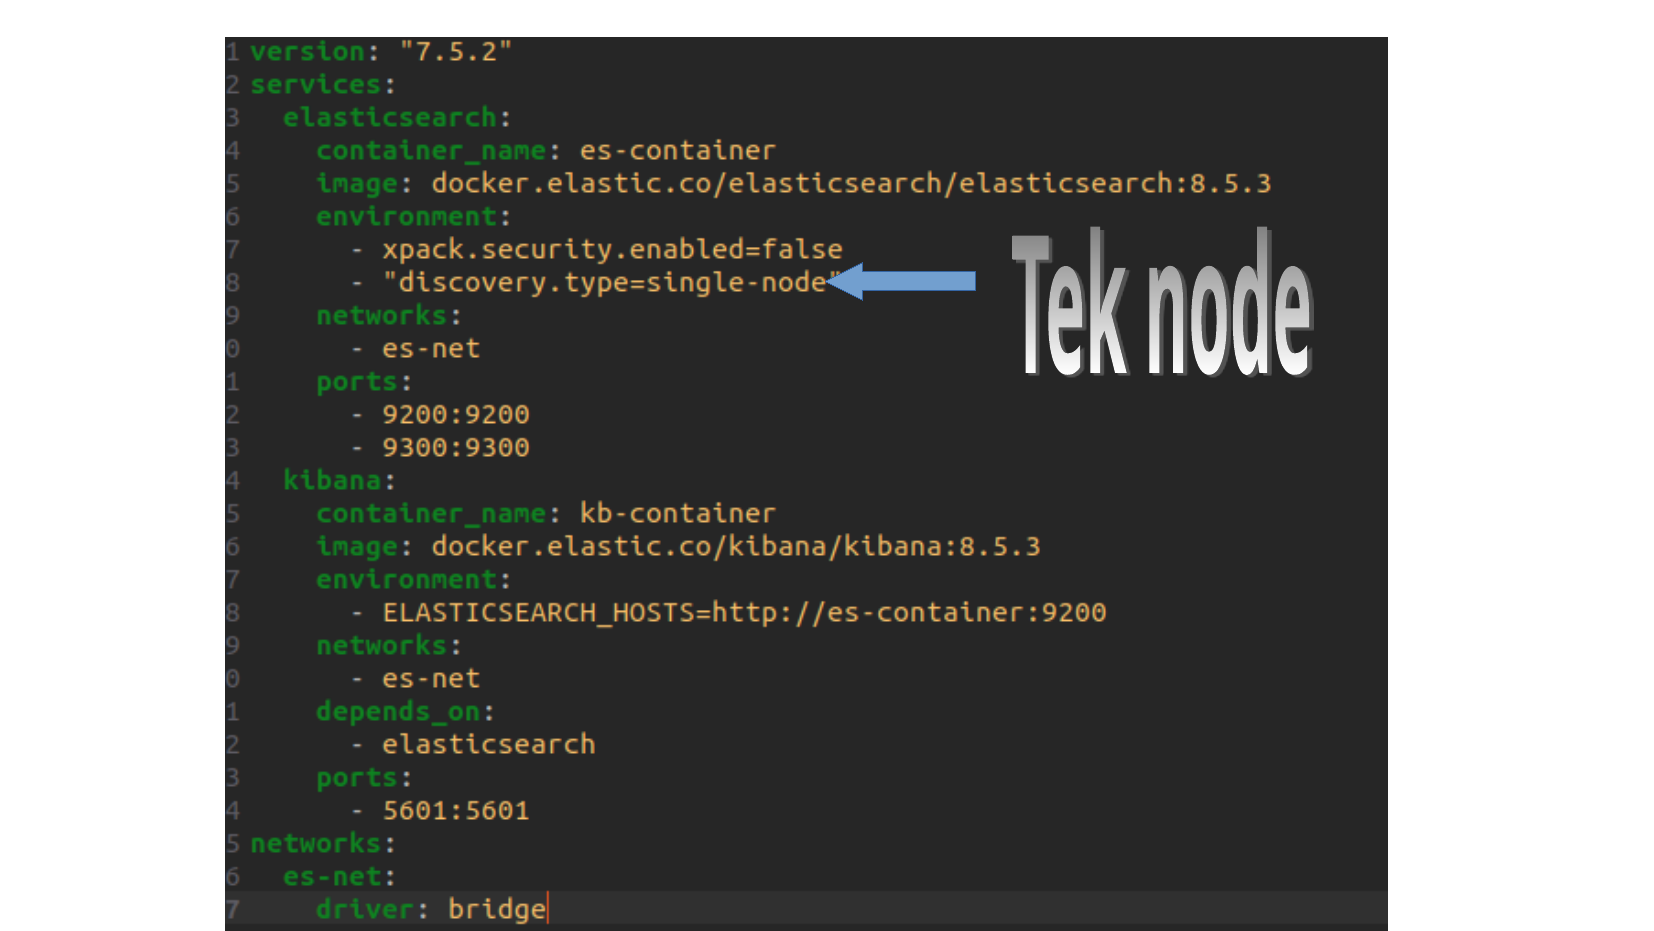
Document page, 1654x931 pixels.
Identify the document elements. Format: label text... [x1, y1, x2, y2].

text_box Tek node [1149, 265, 1184, 373]
text_box Tek node [1048, 266, 1083, 375]
text_box Tek node [1232, 226, 1268, 375]
text_box Tek node [1090, 226, 1127, 373]
text_box Tek node [1275, 266, 1310, 375]
text_box Tek node [1012, 235, 1049, 373]
text_box Tek node [1191, 265, 1227, 375]
text_box [825, 262, 976, 301]
picture [225, 37, 1388, 931]
